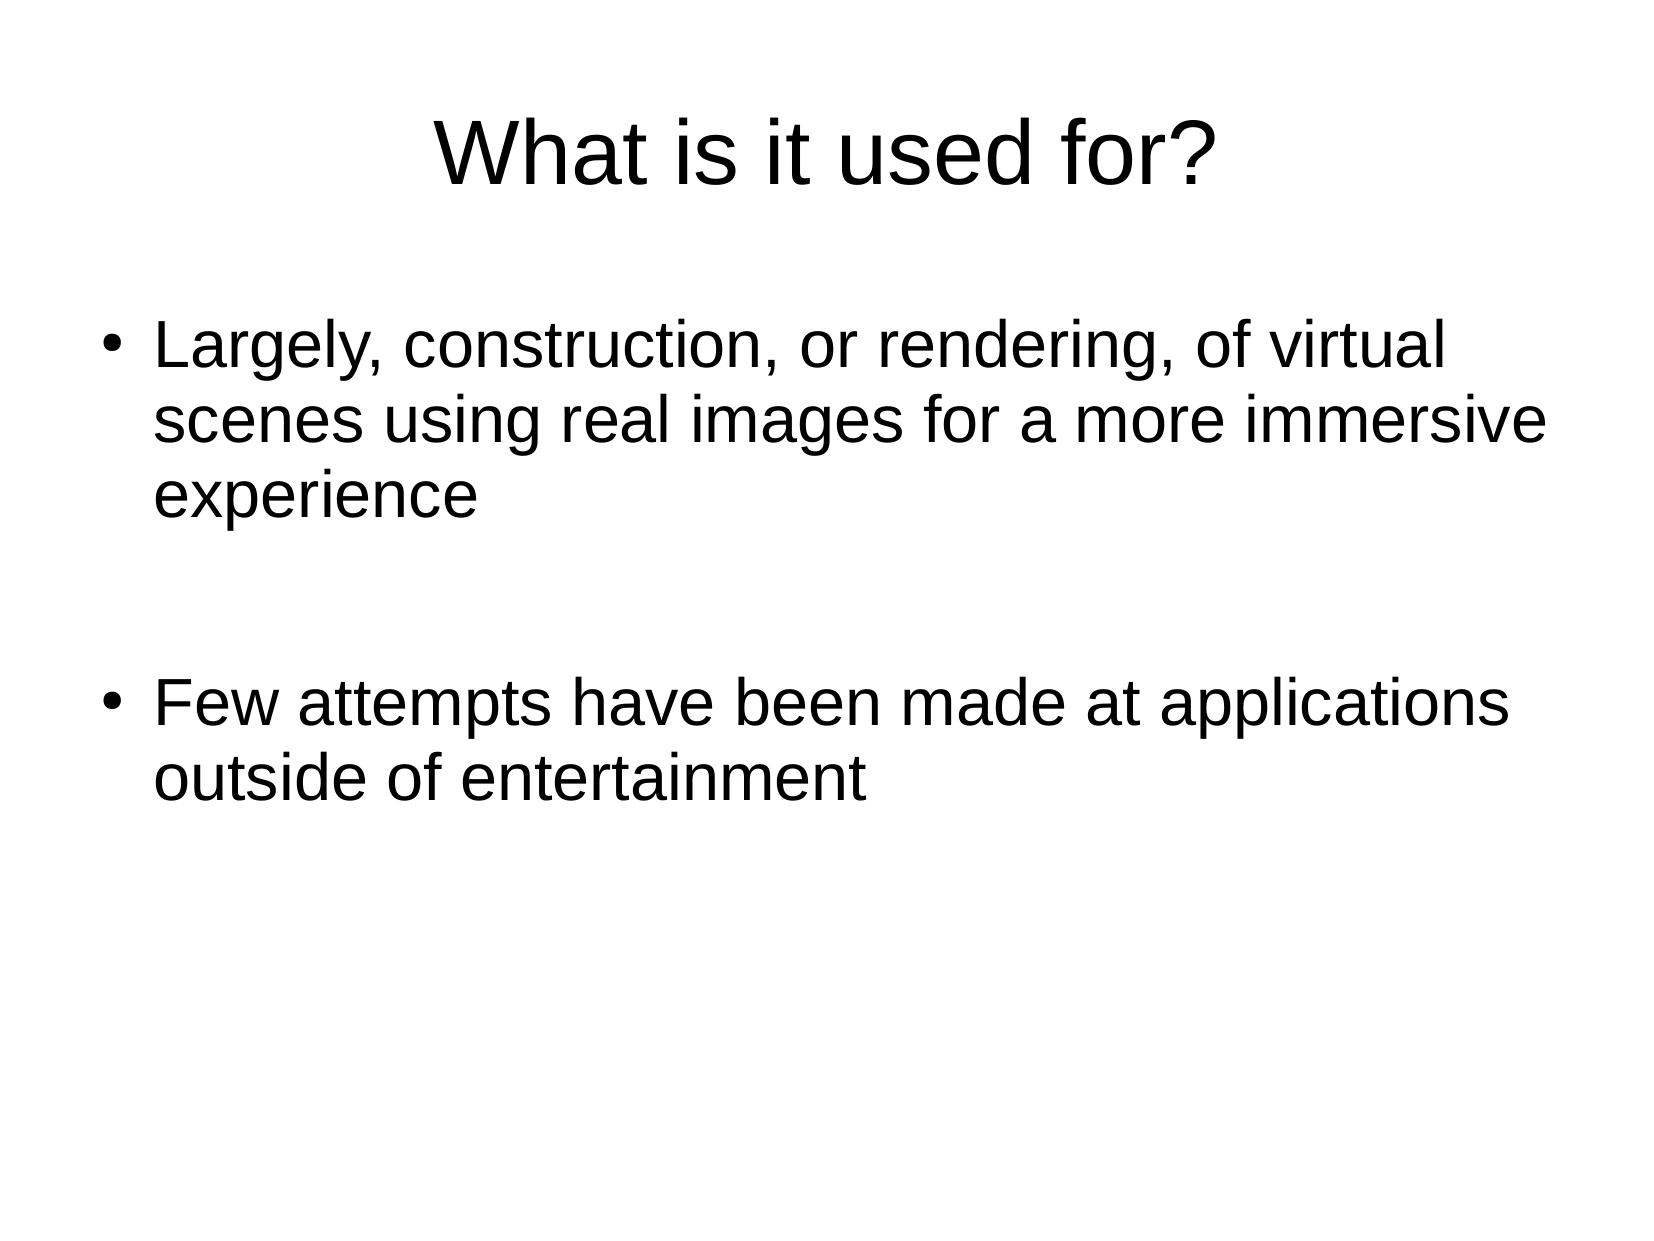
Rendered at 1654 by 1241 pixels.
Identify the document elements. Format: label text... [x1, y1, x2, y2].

title What is it used for? [82, 49, 1571, 257]
list Largely, construction, or rendering, of virtual scenes using real images for a more immersive experience Few attempts have been made at applications outside of entertainment [82, 307, 1571, 1027]
